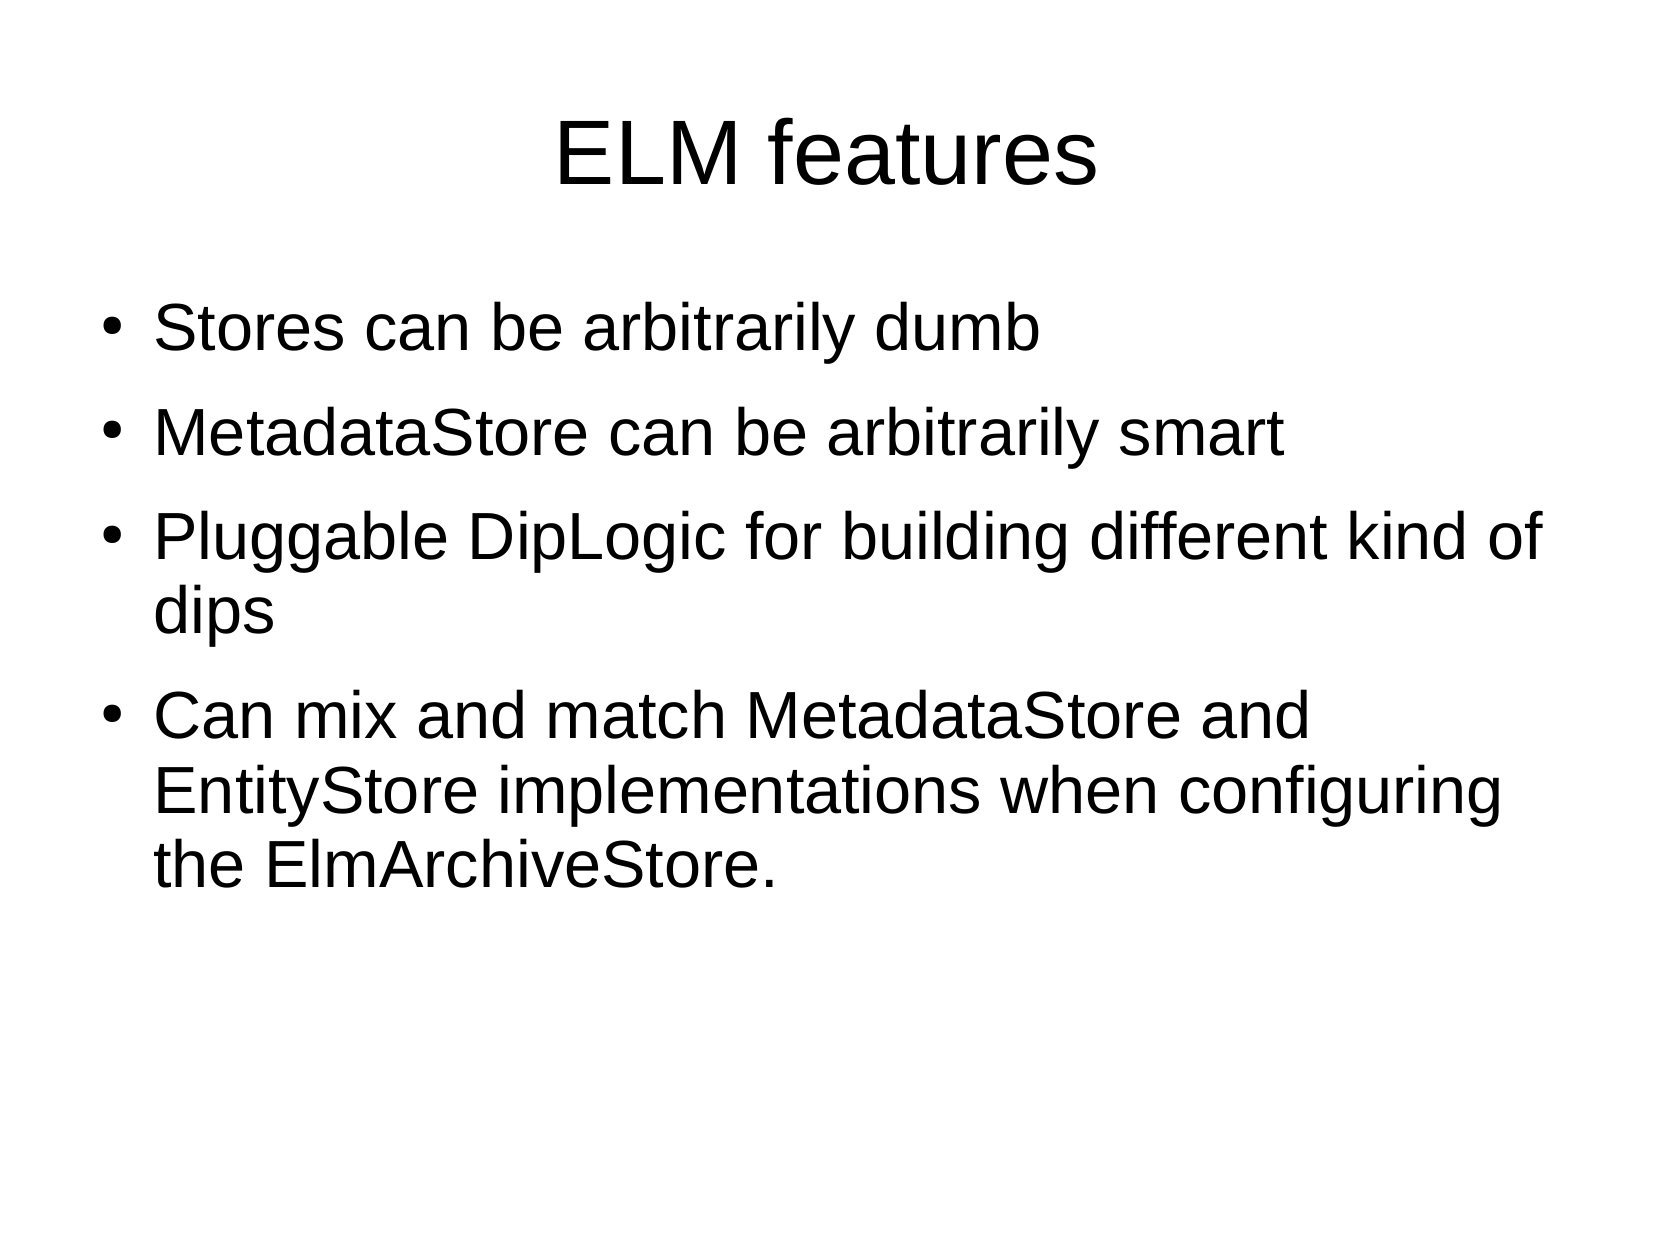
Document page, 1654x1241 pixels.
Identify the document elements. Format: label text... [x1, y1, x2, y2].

title ELM features [82, 56, 1571, 250]
list Stores can be arbitrarily dumb MetadataStore can be arbitrarily smart Pluggable DipLogic for building different kind of dips Can mix and match MetadataStore and EntityStore implementations when configuring the ElmArchiveStore. [82, 290, 1571, 1109]
